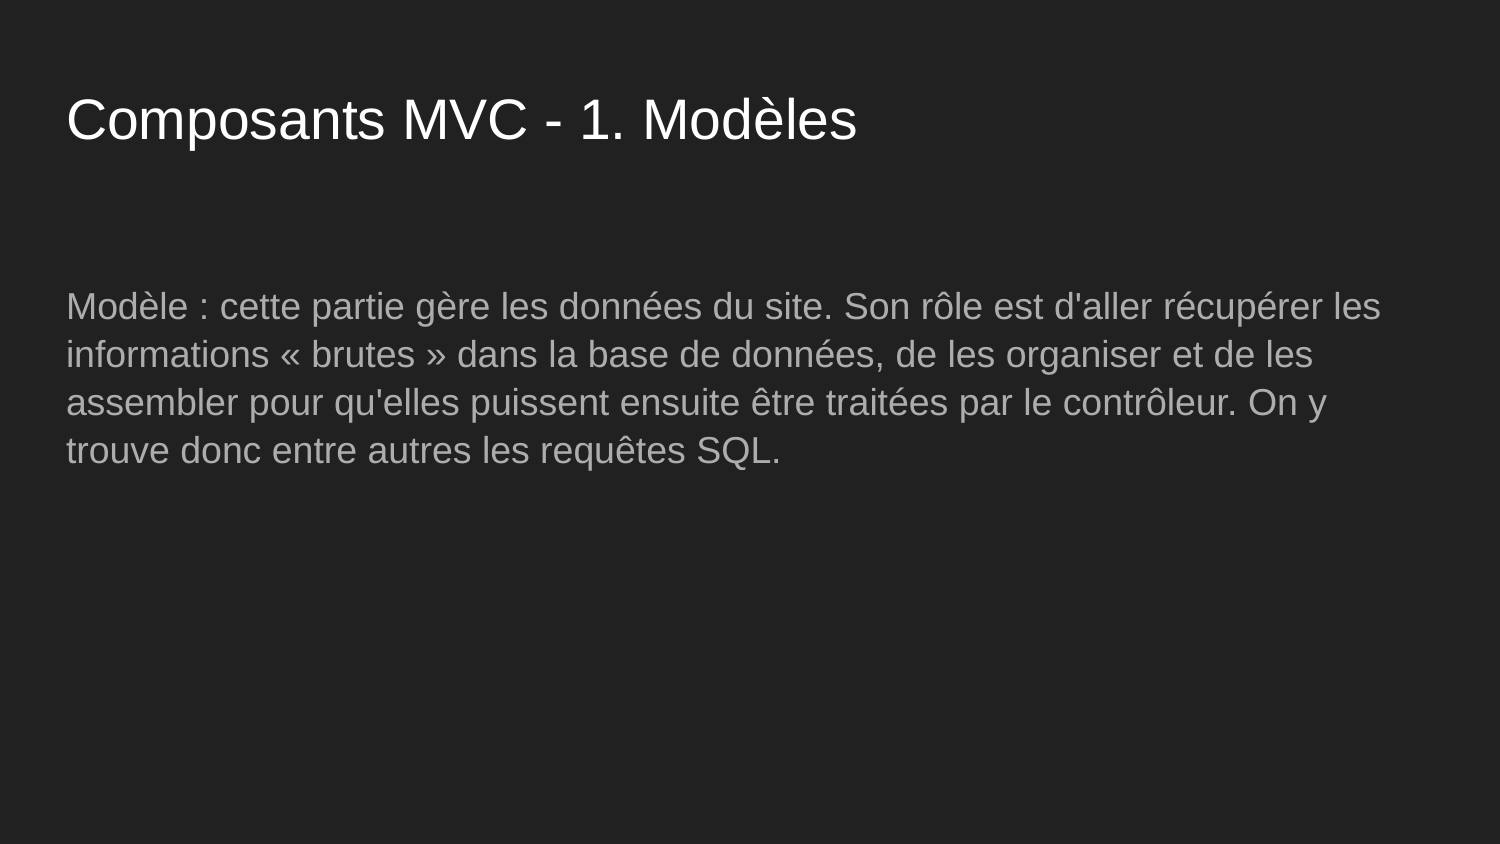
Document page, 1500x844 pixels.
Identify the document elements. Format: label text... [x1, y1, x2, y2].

title Composants MVC - 1. Modèles [51, 72, 1449, 167]
list Modèle : cette partie gère les données du site. Son rôle est d'aller récupérer les informations « brutes » dans la base de données, de les organiser et de les assembler pour qu'elles puissent ensuite être traitées par le contrôleur. On y trouve donc entre autres les requêtes SQL. [51, 264, 1449, 605]
